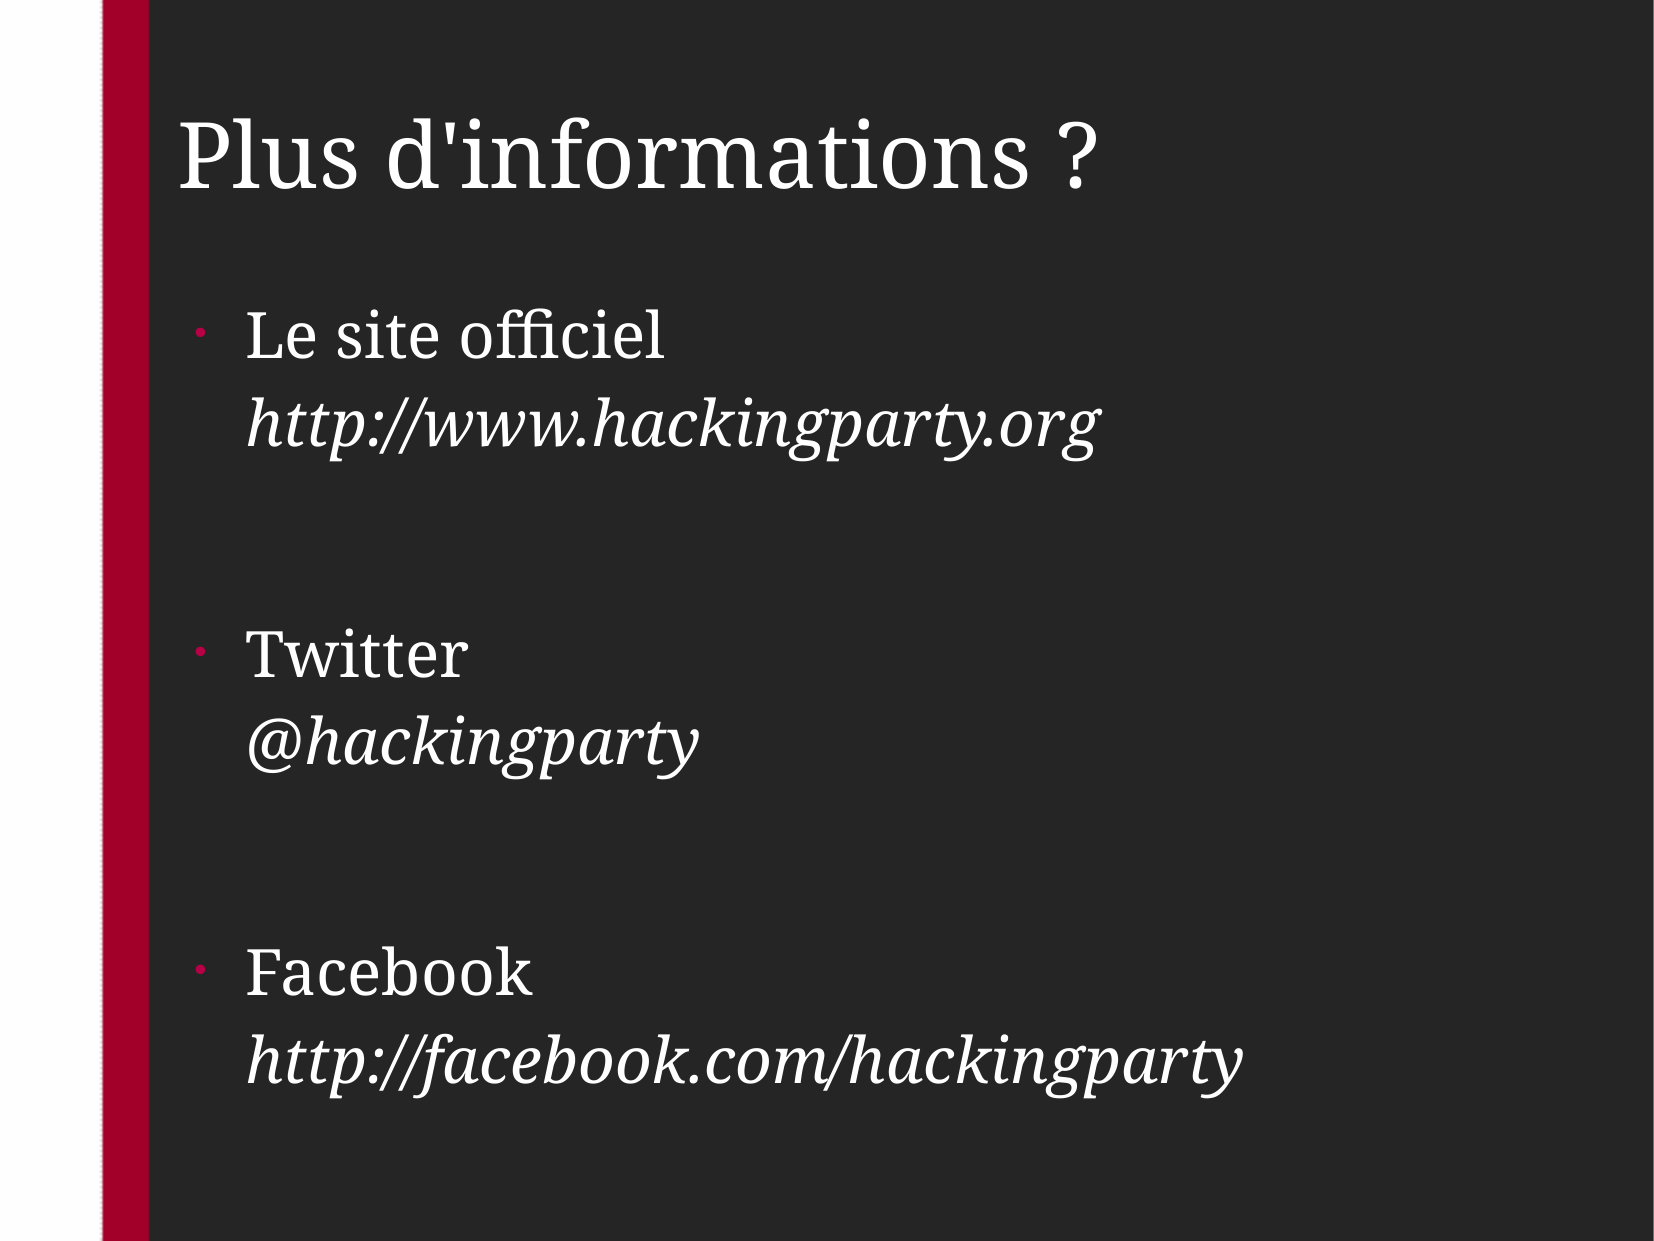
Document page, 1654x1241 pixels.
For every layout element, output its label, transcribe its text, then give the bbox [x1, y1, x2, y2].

title Plus d'informations ? [177, 56, 1595, 250]
picture [0, 0, 1654, 1241]
list Le site officiel http://www.hackingparty.org Twitter @hackingparty Facebook http://facebook.com/hackingparty [177, 290, 1595, 1109]
